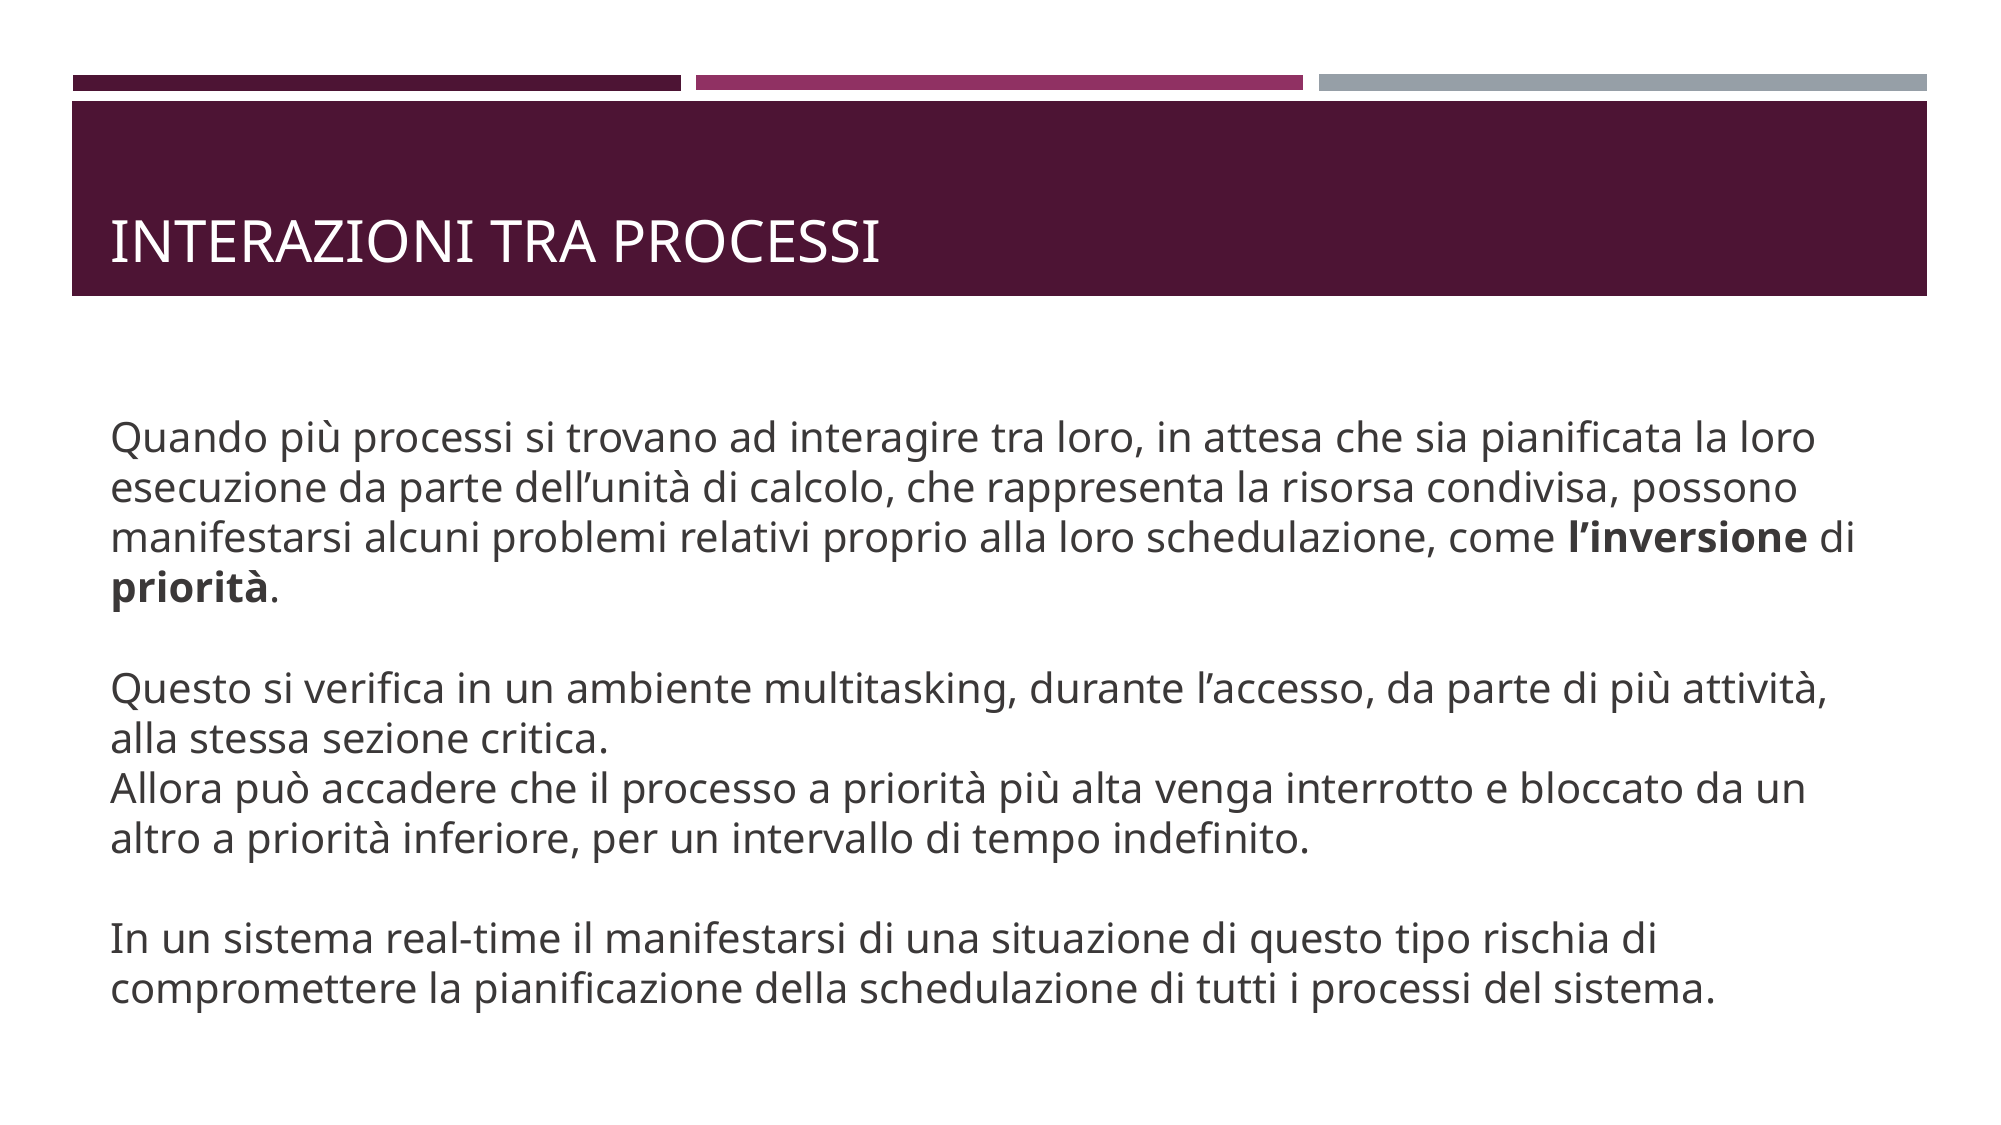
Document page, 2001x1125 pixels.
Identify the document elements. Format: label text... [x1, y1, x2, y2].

title Interazioni tra processi [95, 115, 1905, 282]
text_box Quando più processi si trovano ad interagire tra loro, in attesa che sia pianificata la loro esecuzione da parte dell’unità di calcolo, che rappresenta la risorsa condivisa, possono manifestarsi alcuni problemi relativi proprio alla loro schedulazione, come l’inversione di priorità. Questo si verifica in un ambiente multitasking, durante l’accesso, da parte di più attività, alla stessa sezione critica. Allora può accadere che il processo a priorità più alta venga interrotto e bloccato da un altro a priorità inferiore, per un intervallo di tempo indefinito. In un sistema real-time il manifestarsi di una situazione di questo tipo rischia di compromettere la pianificazione della schedulazione di tutti i processi del sistema. [95, 403, 1905, 1025]
